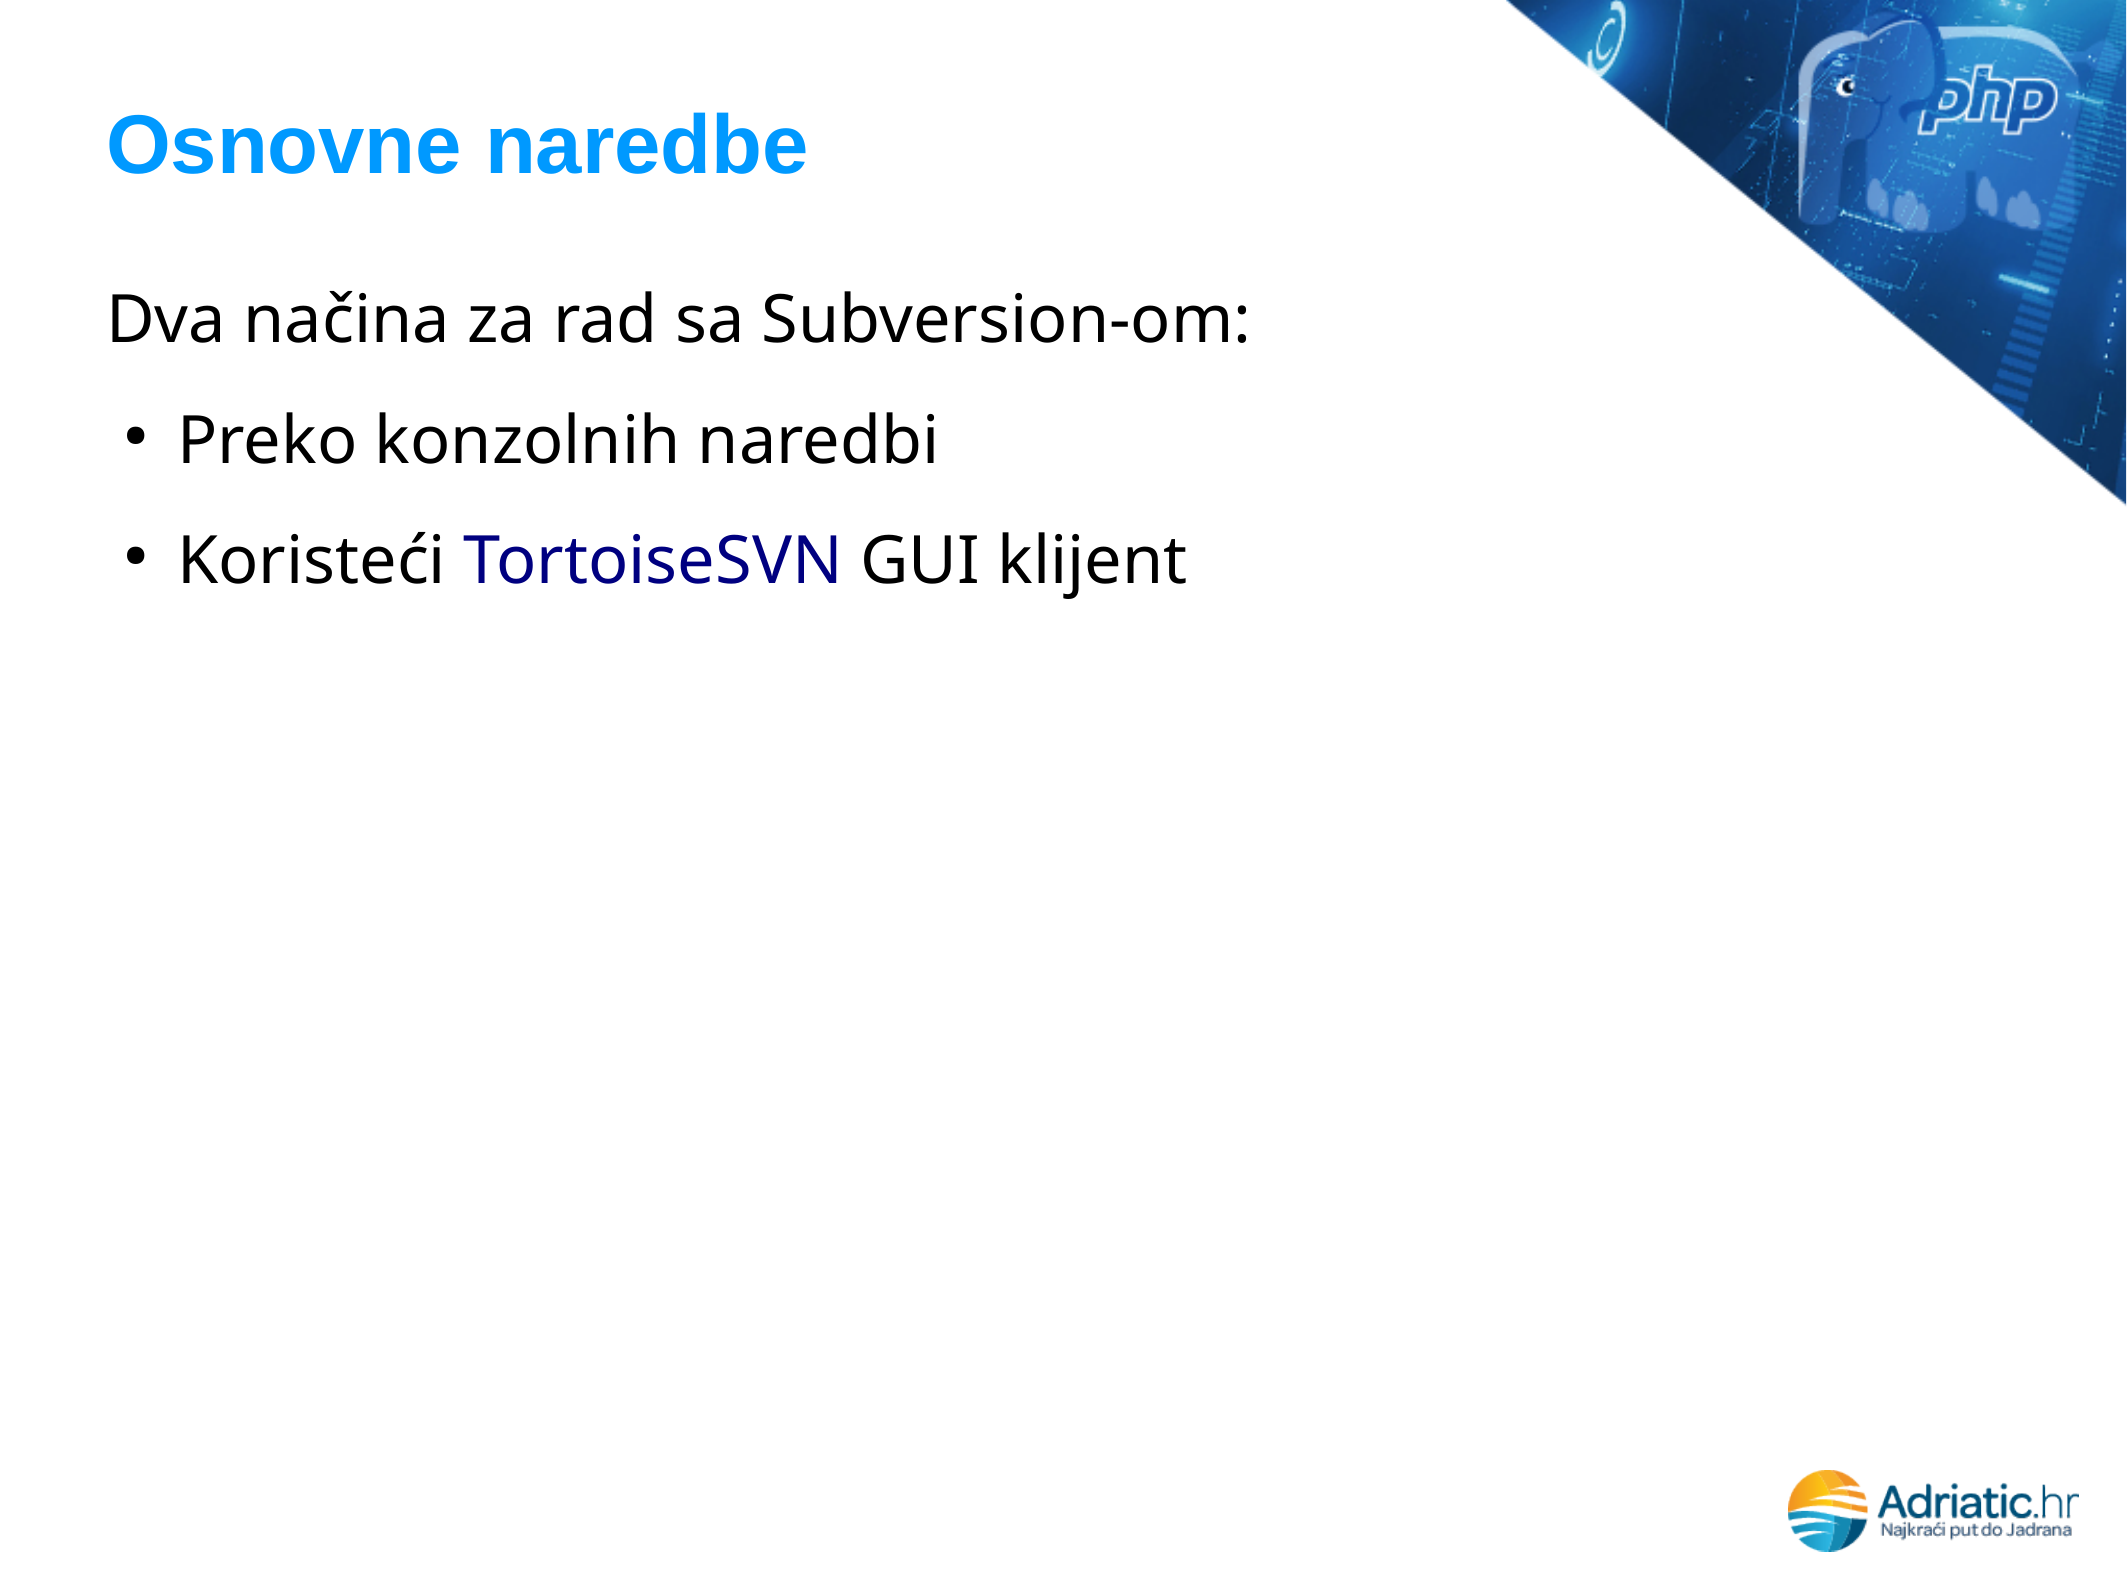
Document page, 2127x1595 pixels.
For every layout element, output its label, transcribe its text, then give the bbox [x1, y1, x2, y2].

list Dva načina za rad sa Subversion-om: Preko konzolnih naredbi Koristeći TortoiseSVN GUI klijent [106, 271, 2020, 1453]
picture [1788, 1470, 2079, 1552]
title Osnovne naredbe [106, 70, 1630, 219]
picture [1505, 0, 2127, 625]
